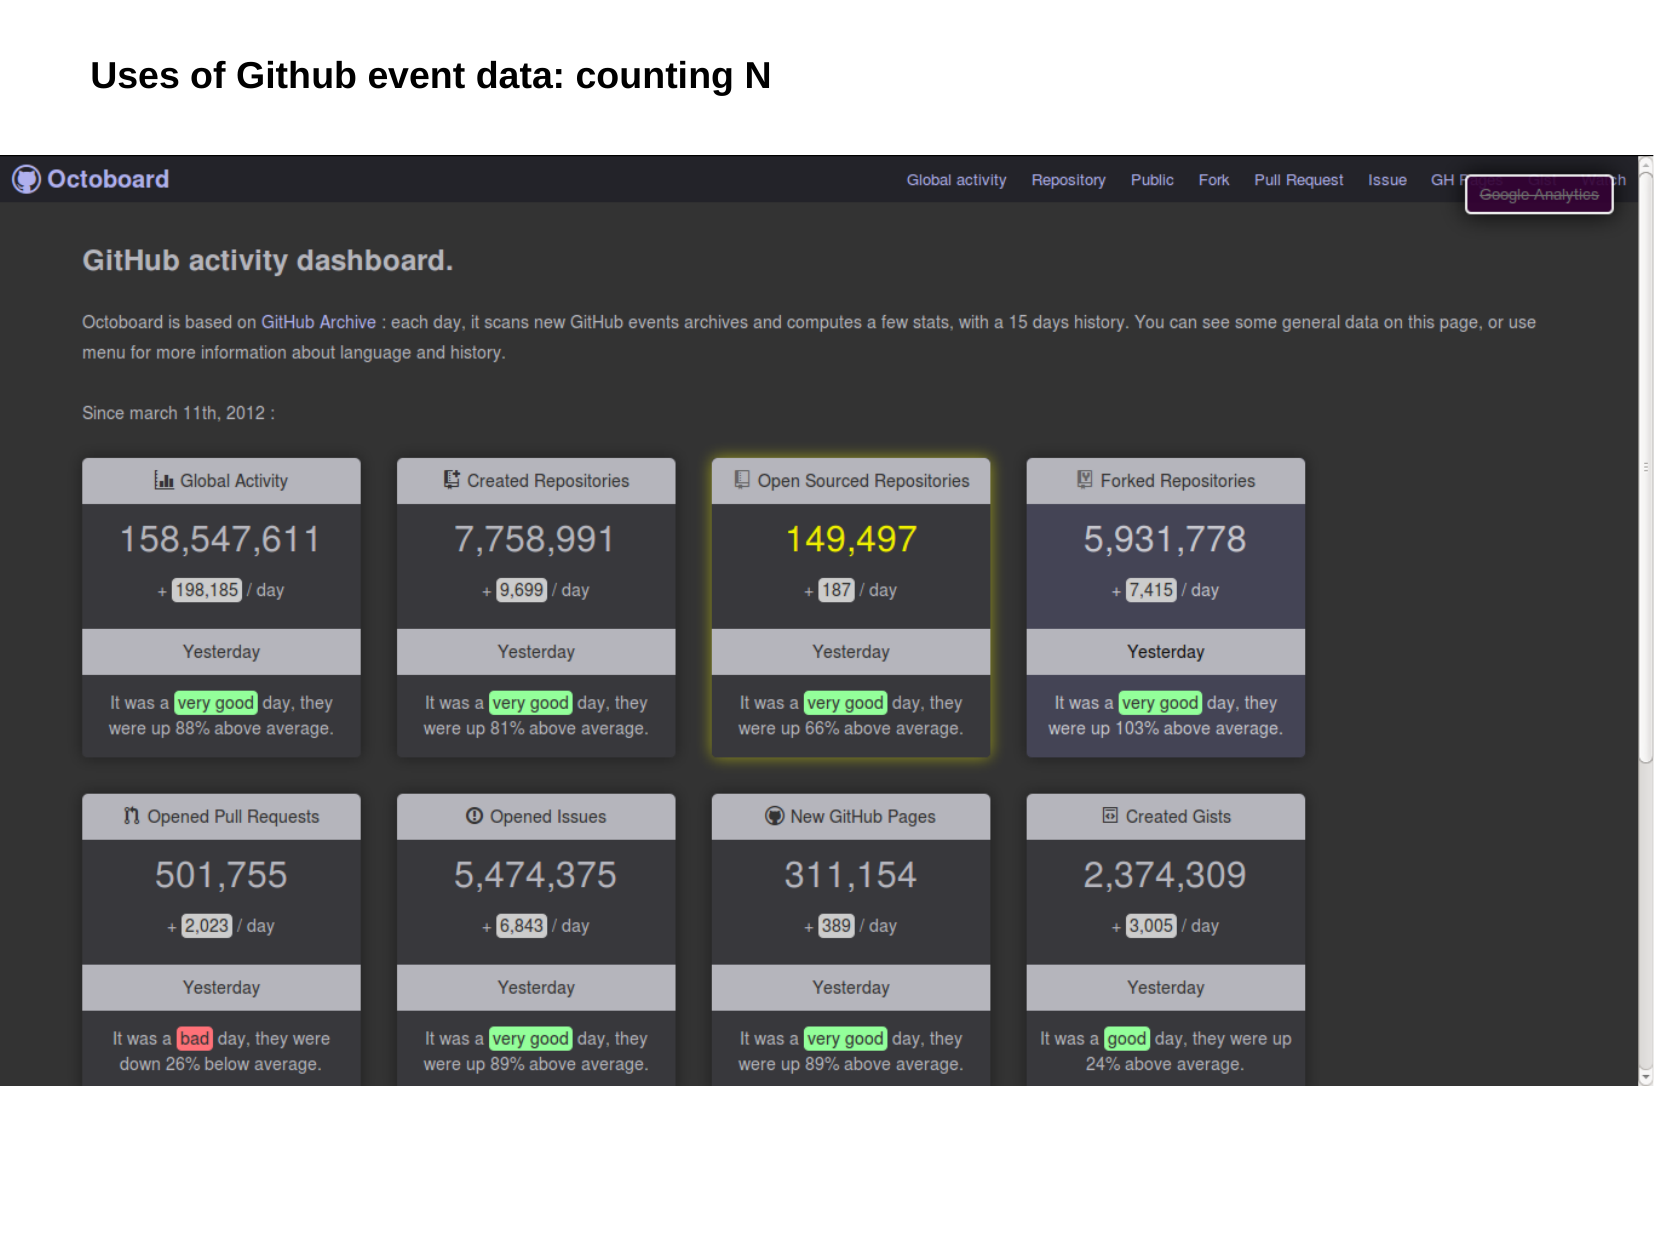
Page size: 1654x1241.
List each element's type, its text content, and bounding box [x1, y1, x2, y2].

picture [0, 155, 1654, 1086]
text_box Uses of Github event data: counting N [75, 47, 788, 105]
